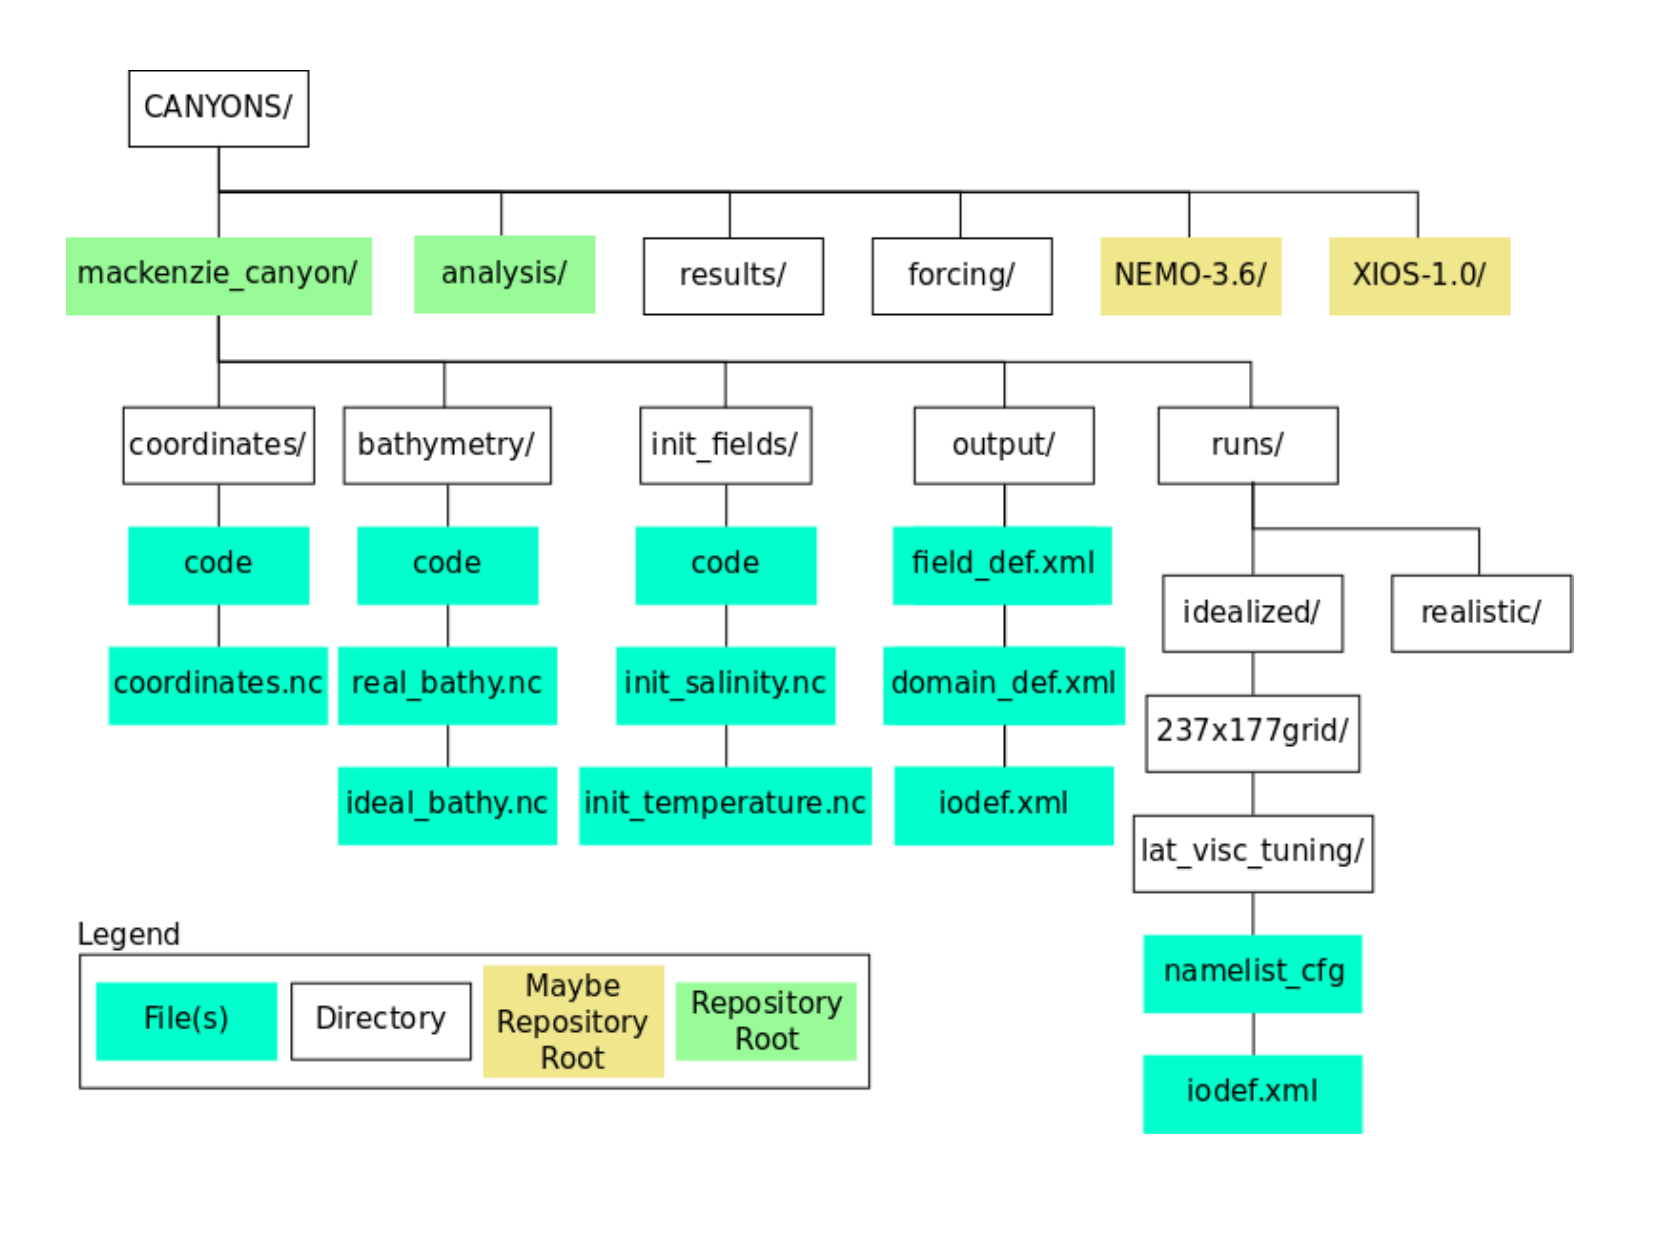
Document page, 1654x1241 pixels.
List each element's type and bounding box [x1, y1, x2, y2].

picture [66, 70, 1574, 1134]
